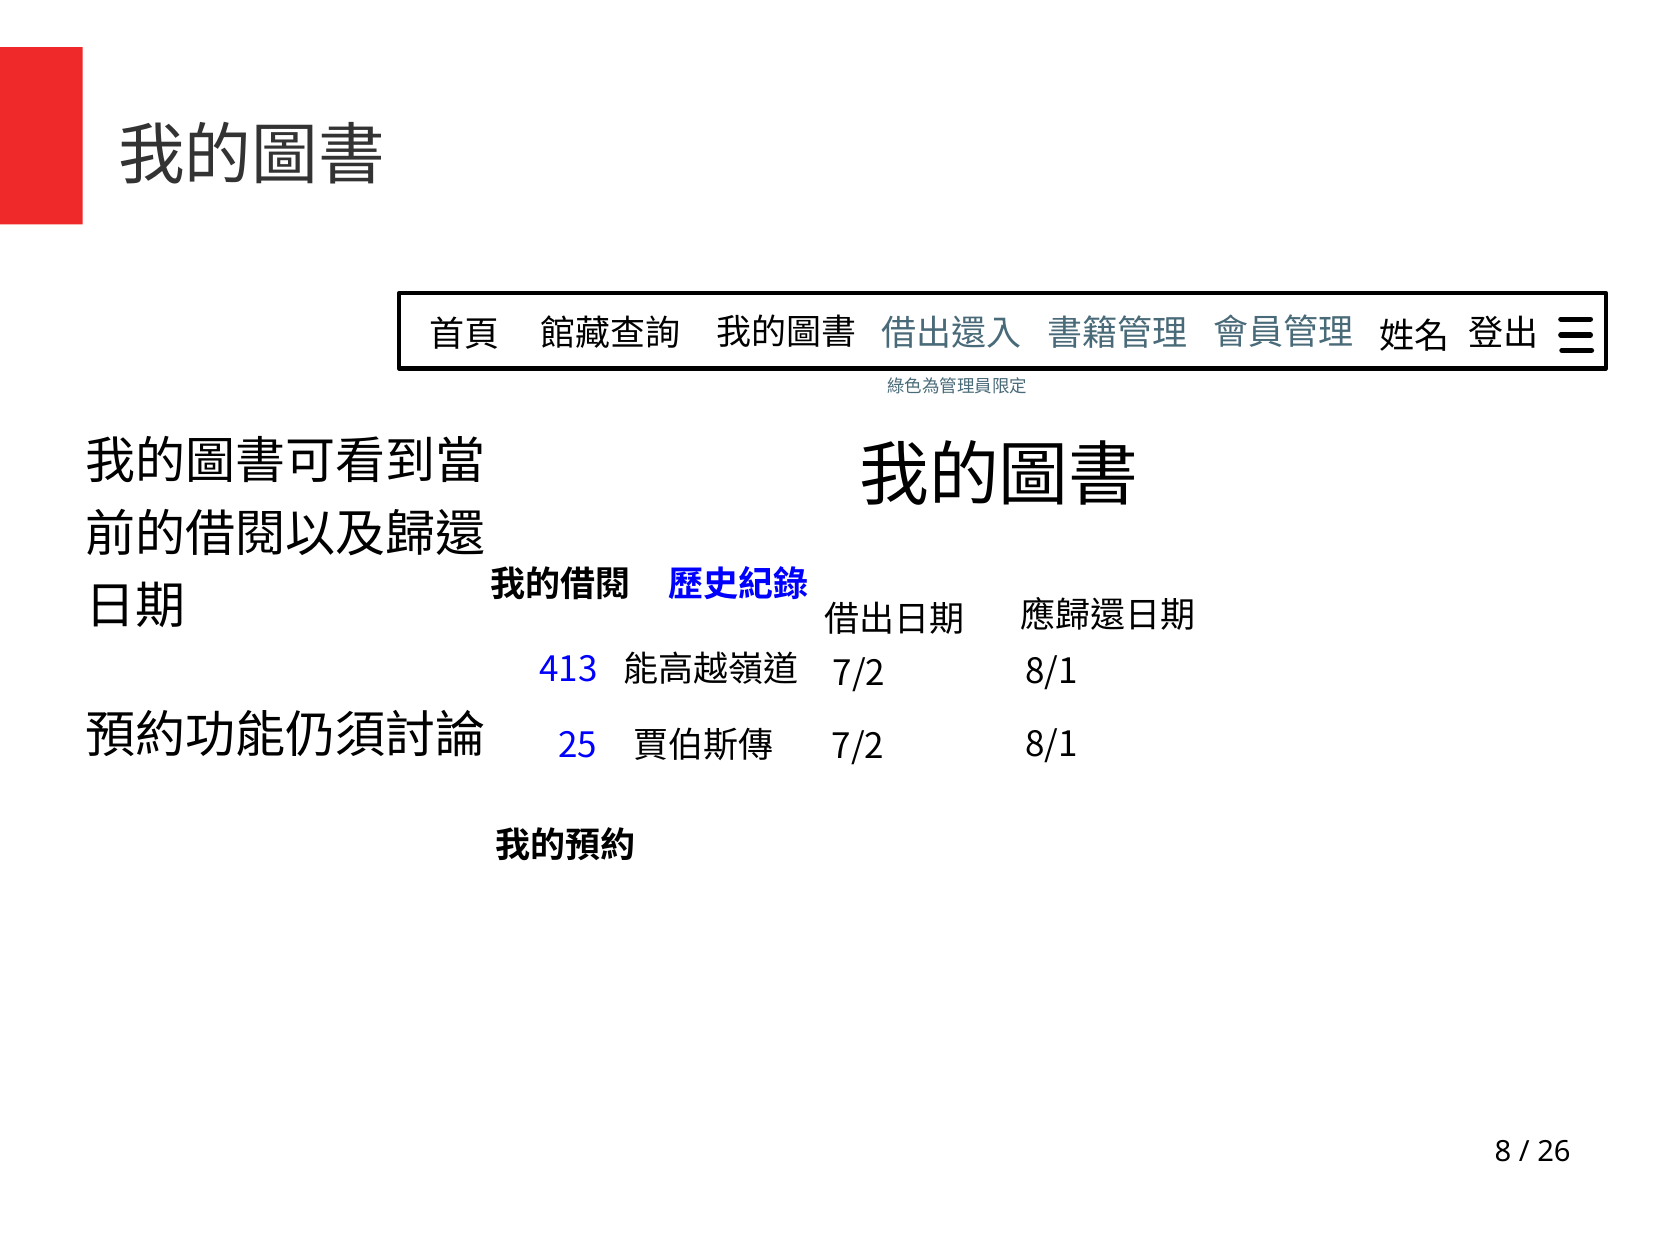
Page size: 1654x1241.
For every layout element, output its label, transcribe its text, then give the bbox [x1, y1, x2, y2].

text_box 我的圖書可看到當前的借閱以及歸還日期 預約功能仍須討論 [70, 413, 508, 799]
title 我的圖書 [118, 49, 1571, 257]
picture [389, 283, 1617, 1152]
